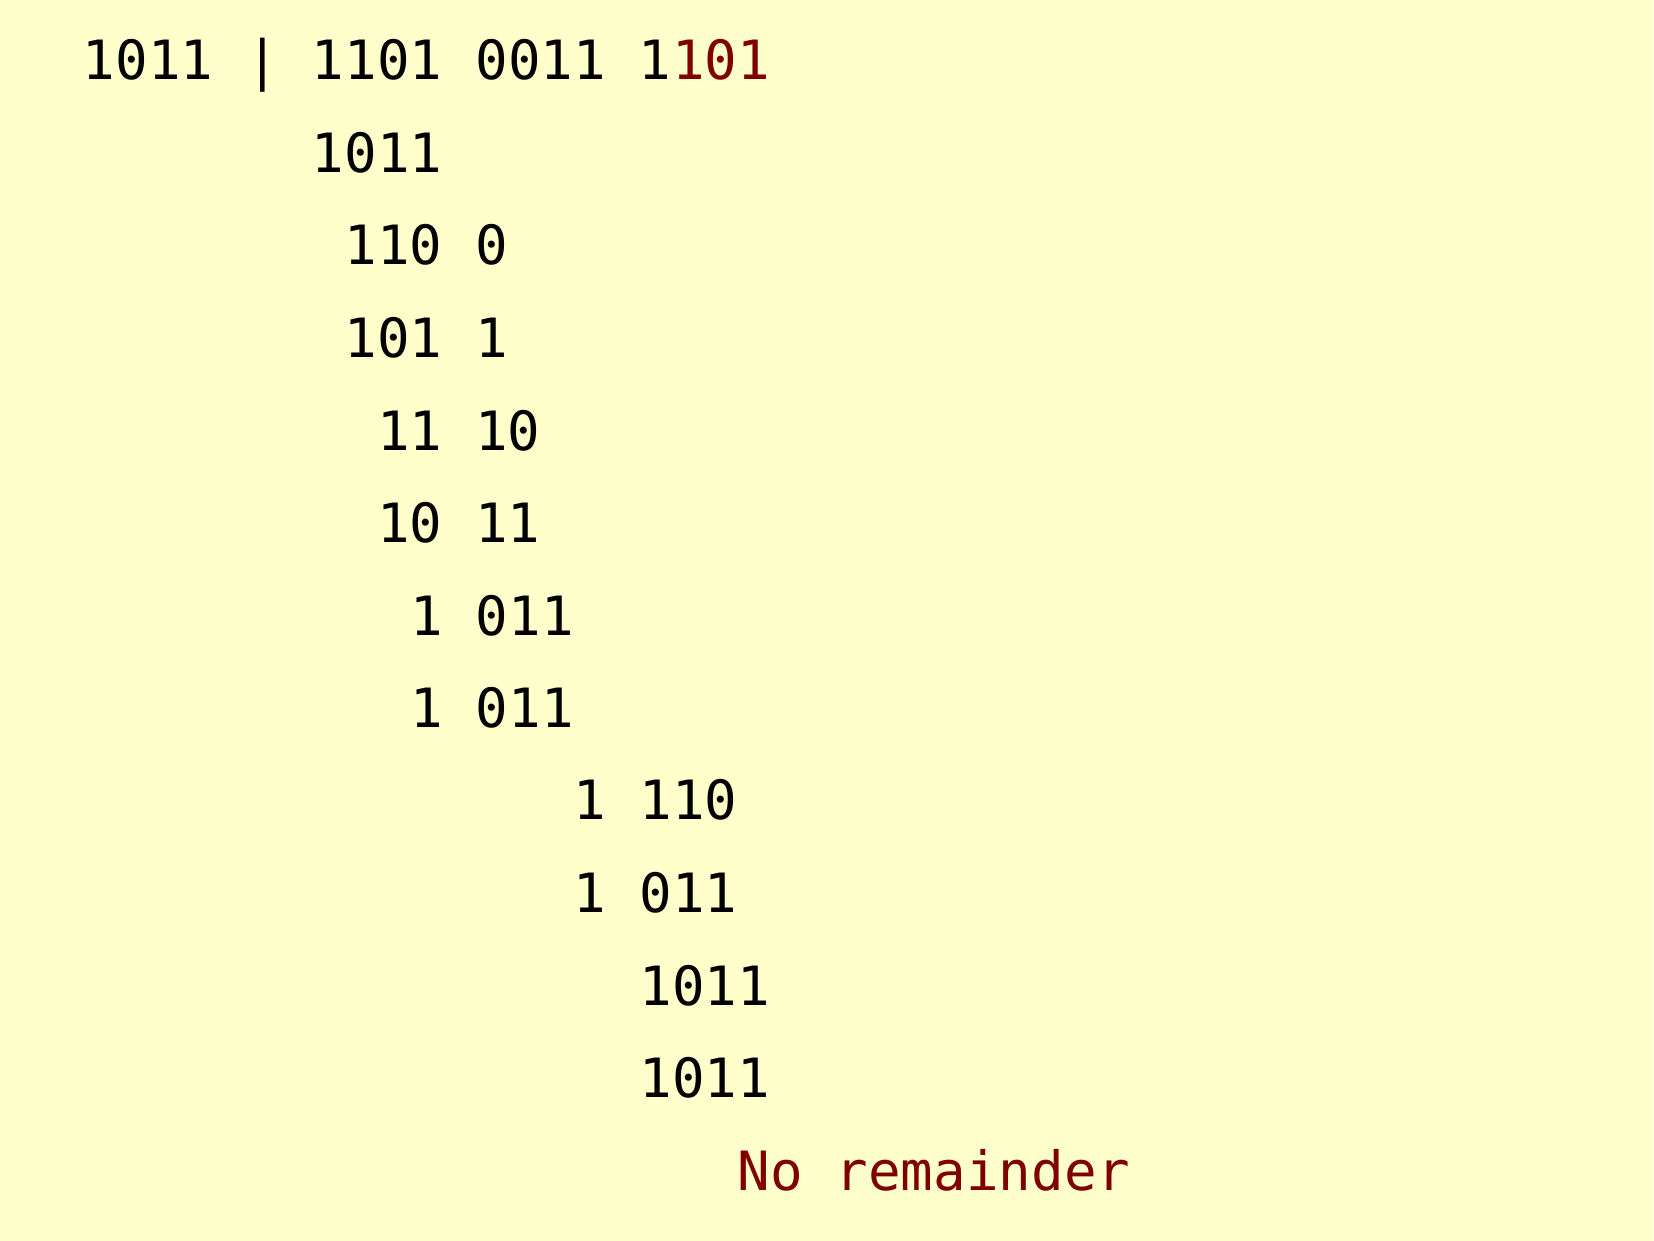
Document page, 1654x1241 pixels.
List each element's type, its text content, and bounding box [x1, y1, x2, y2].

list 1011 | 1101 0011 1101 1011 110 0 101 1 11 10 10 11 1 011 1 011 1 110 1 011 1011 1011 No remainder [82, 29, 1571, 1211]
